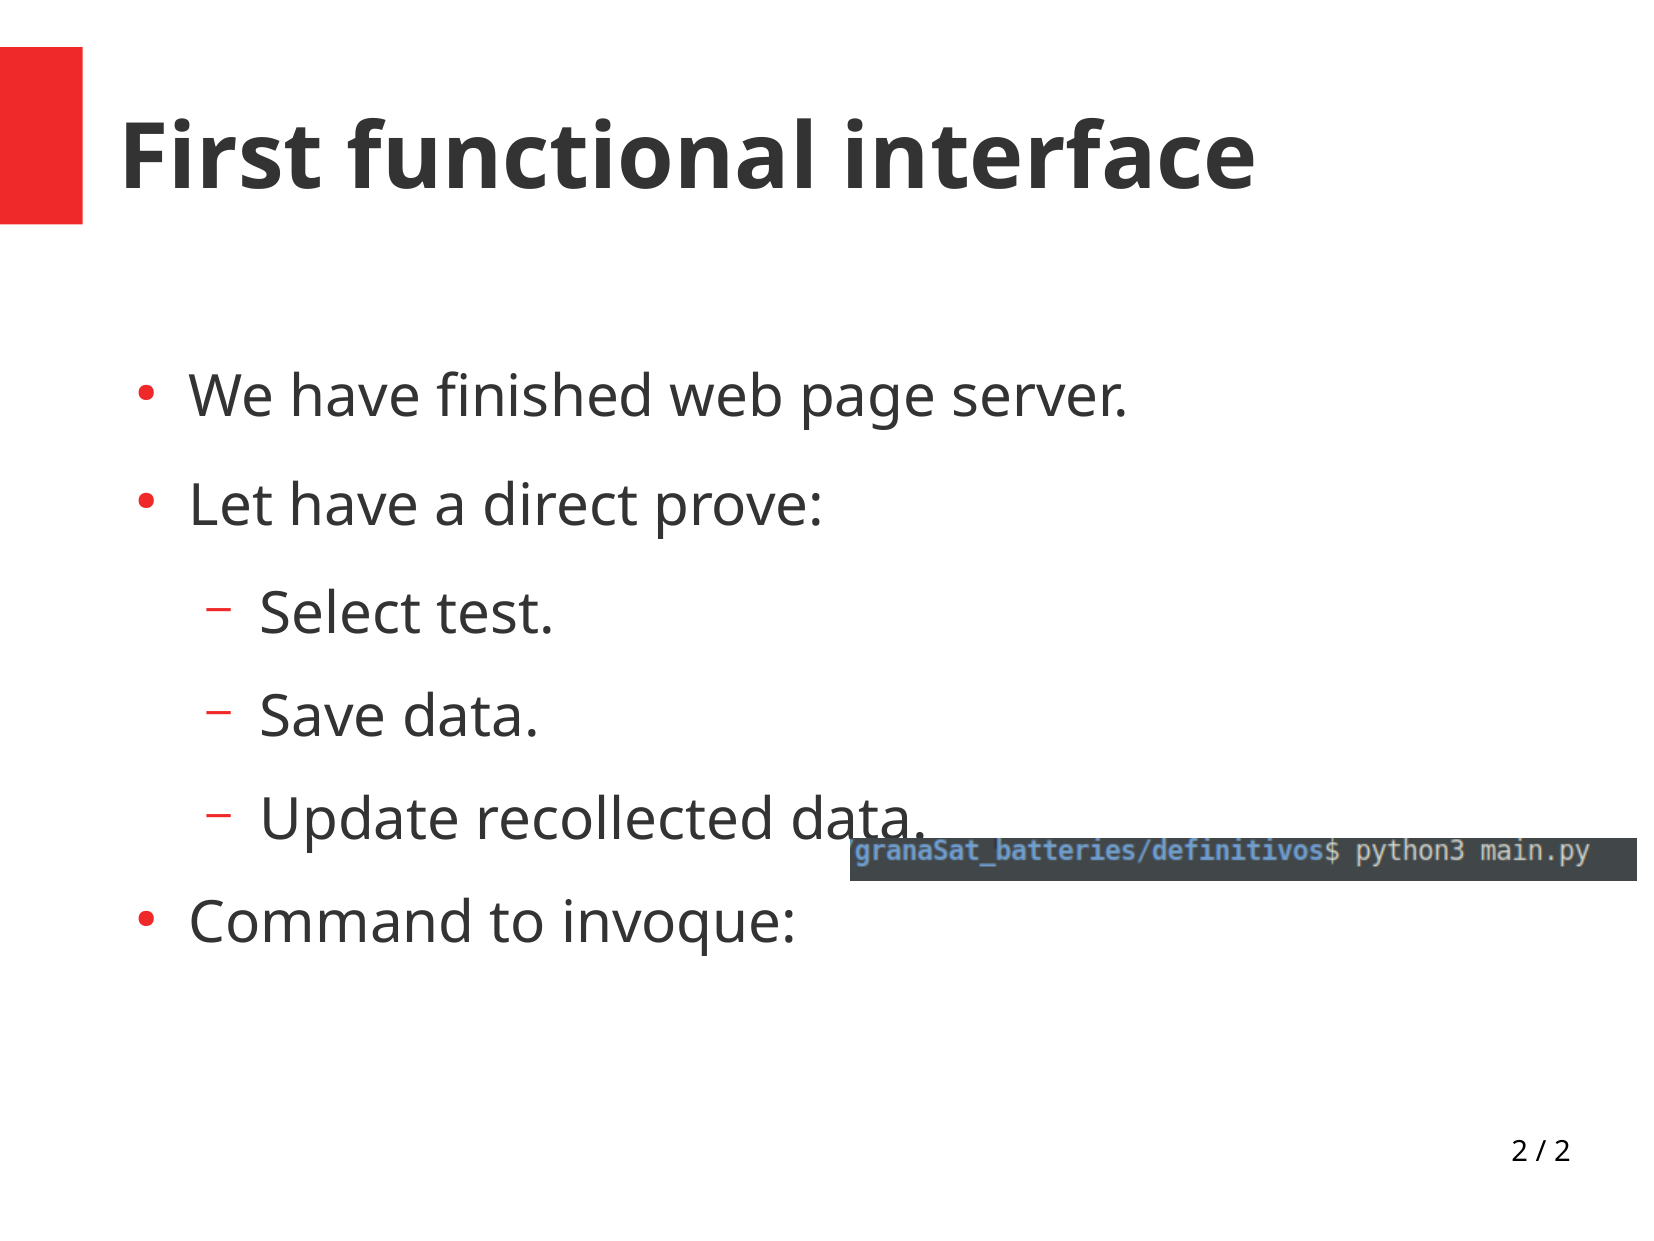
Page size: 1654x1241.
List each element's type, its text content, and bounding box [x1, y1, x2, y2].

picture [850, 838, 1637, 881]
title First functional interface [118, 49, 1571, 257]
list We have finished web page server. Let have a direct prove: Select test. Save data. Update recollected data. Command to invoque: [118, 354, 1536, 1074]
